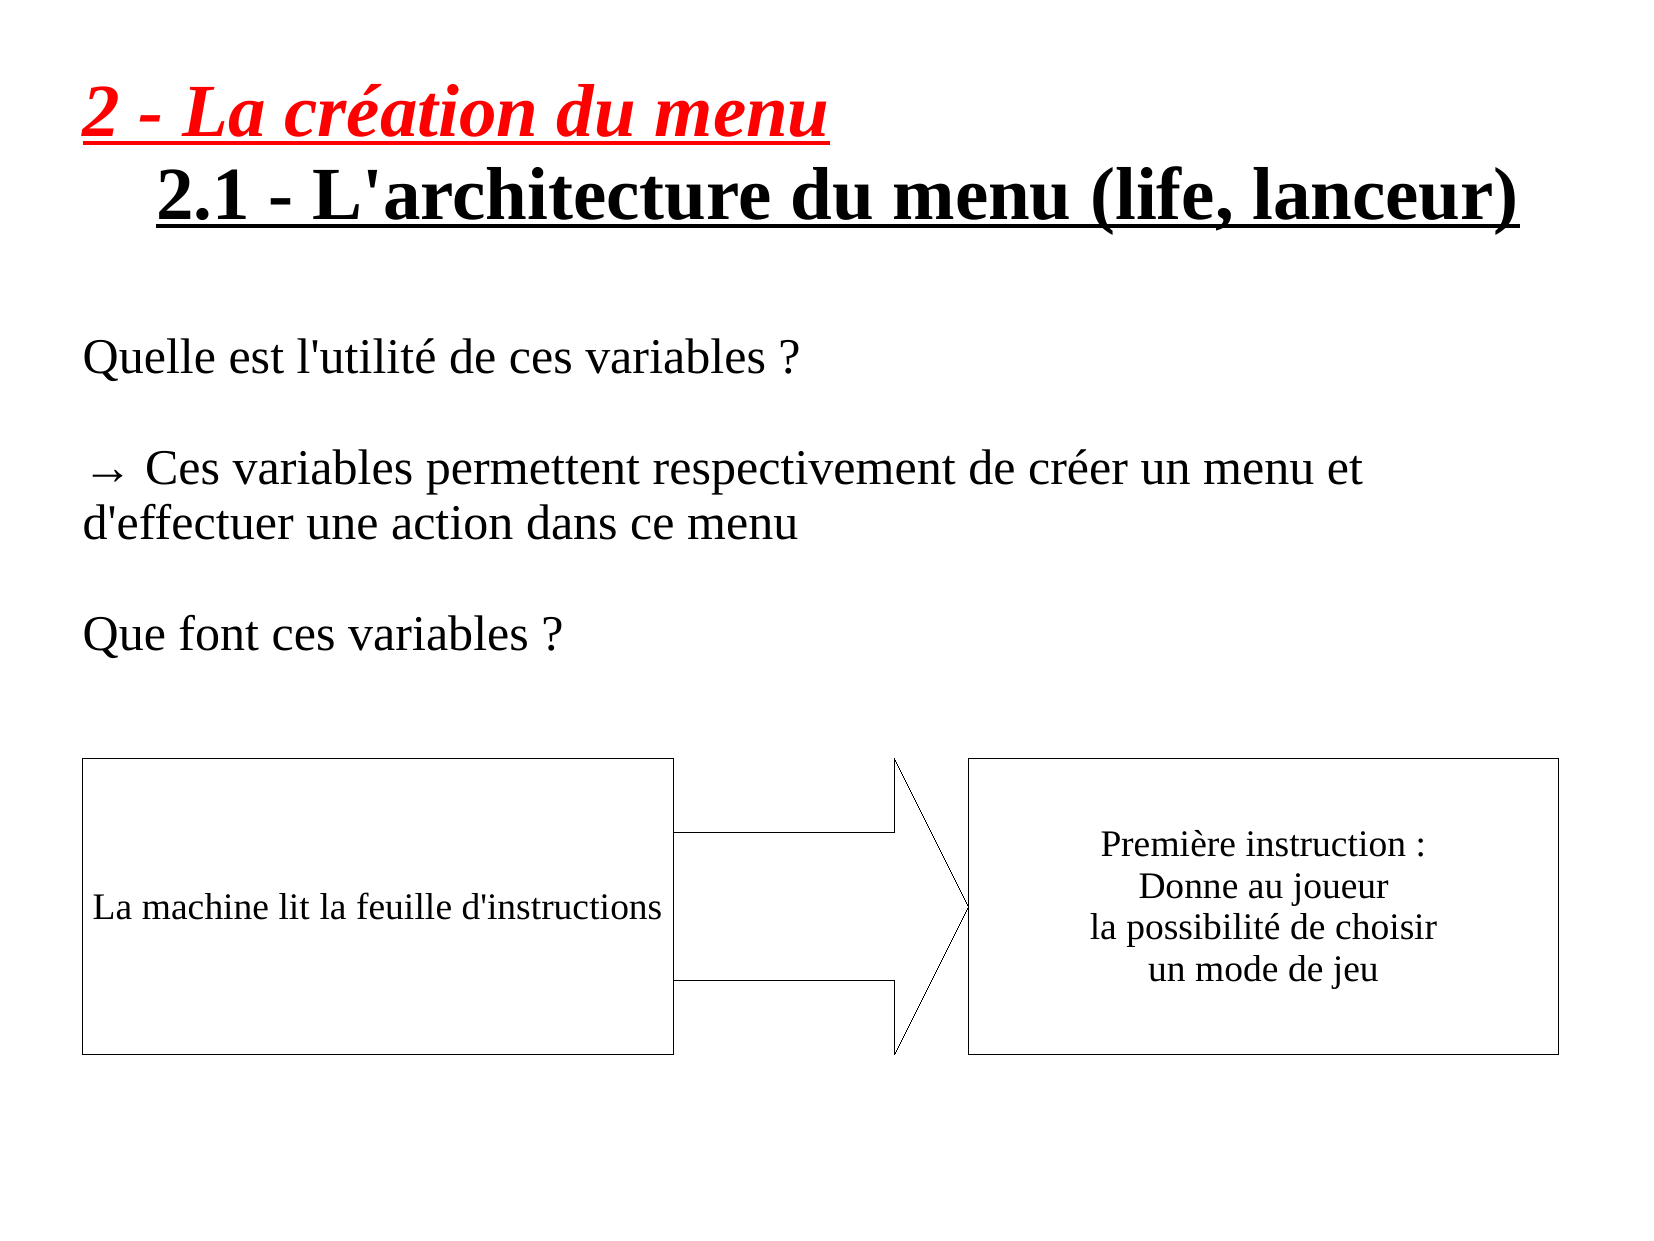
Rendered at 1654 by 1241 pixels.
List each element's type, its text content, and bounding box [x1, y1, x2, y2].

text_box [673, 758, 968, 1055]
text_box Première instruction : Donne au joueur la possibilité de choisir un mode de jeu [968, 758, 1559, 1055]
text_box Quelle est l'utilité de ces variables ? → Ces variables permettent respectivement de créer un menu et d'effectuer une action dans ce menu Que font ces variables ? [82, 290, 1571, 700]
text_box La machine lit la feuille d'instructions [82, 758, 674, 1055]
title 2 - La création du menu 2.1 - L'architecture du menu (life, lanceur) [82, 49, 1571, 257]
